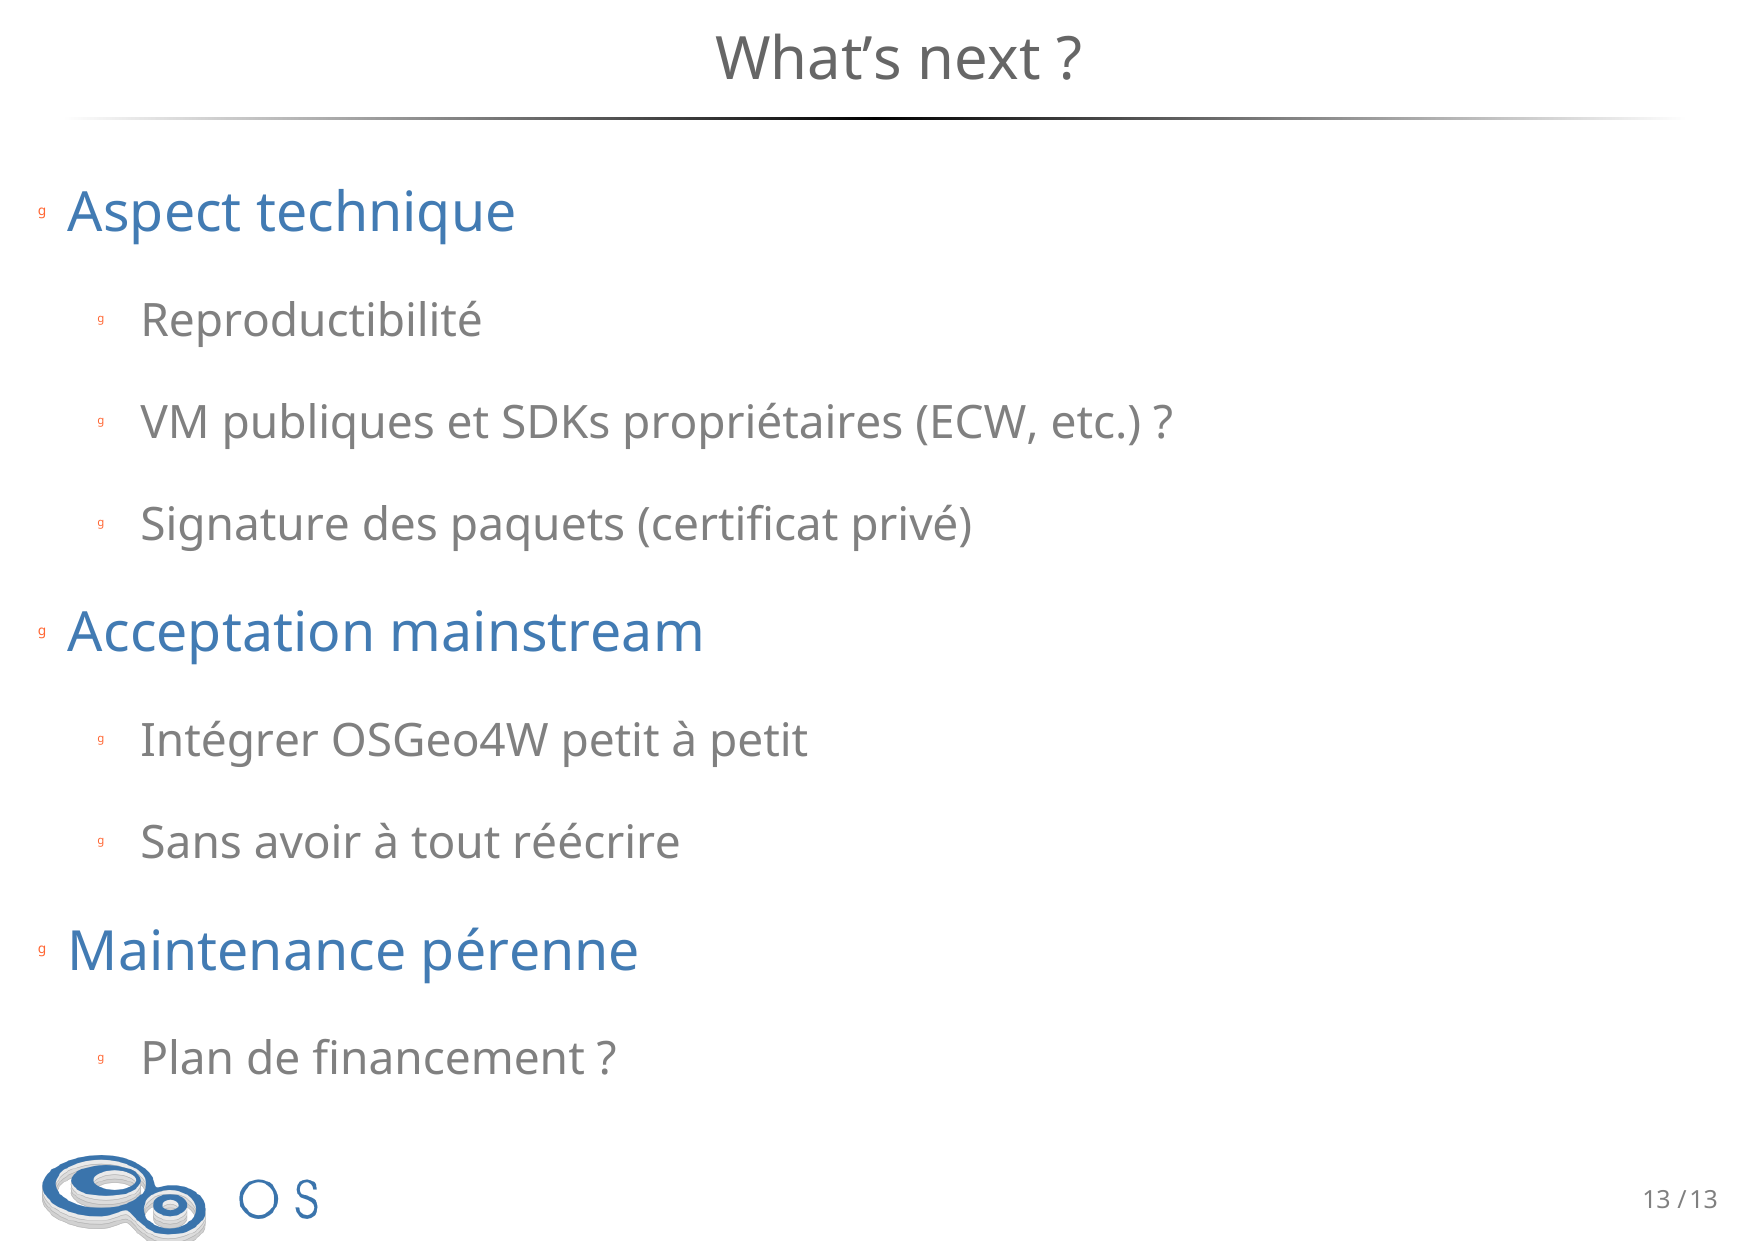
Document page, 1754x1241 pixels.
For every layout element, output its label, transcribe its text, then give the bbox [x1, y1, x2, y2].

list Aspect technique Reproductibilité VM publiques et SDKs propriétaires (ECW, etc.) ? Signature des paquets (certificat privé) Acceptation mainstream Intégrer OSGeo4W petit à petit Sans avoir à tout réécrire Maintenance pérenne Plan de financement ? [37, 172, 1710, 1090]
title What’s next ? [31, 14, 1754, 98]
picture [42, 1155, 583, 1241]
